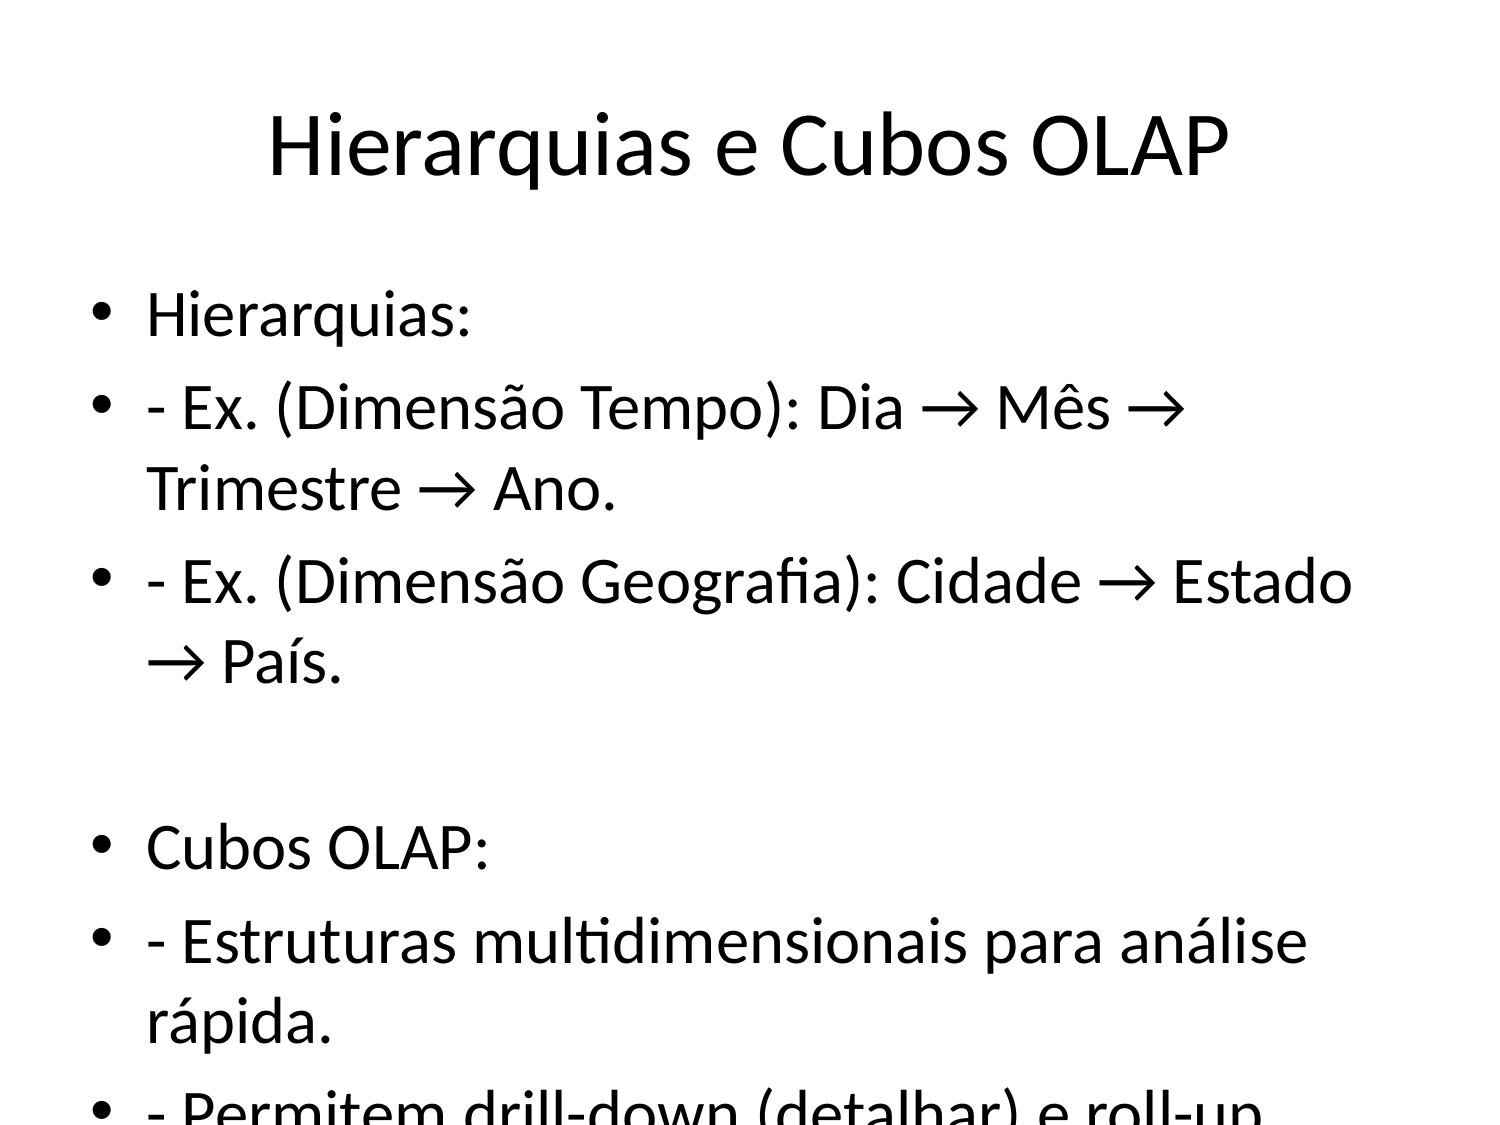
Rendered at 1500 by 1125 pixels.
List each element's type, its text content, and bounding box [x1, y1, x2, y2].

list Hierarquias: - Ex. (Dimensão Tempo): Dia → Mês → Trimestre → Ano. - Ex. (Dimensão Geografia): Cidade → Estado → País. Cubos OLAP: - Estruturas multidimensionais para análise rápida. - Permitem drill-down (detalhar) e roll-up (agregar). [75, 262, 1425, 1005]
title Hierarquias e Cubos OLAP [75, 45, 1425, 233]
